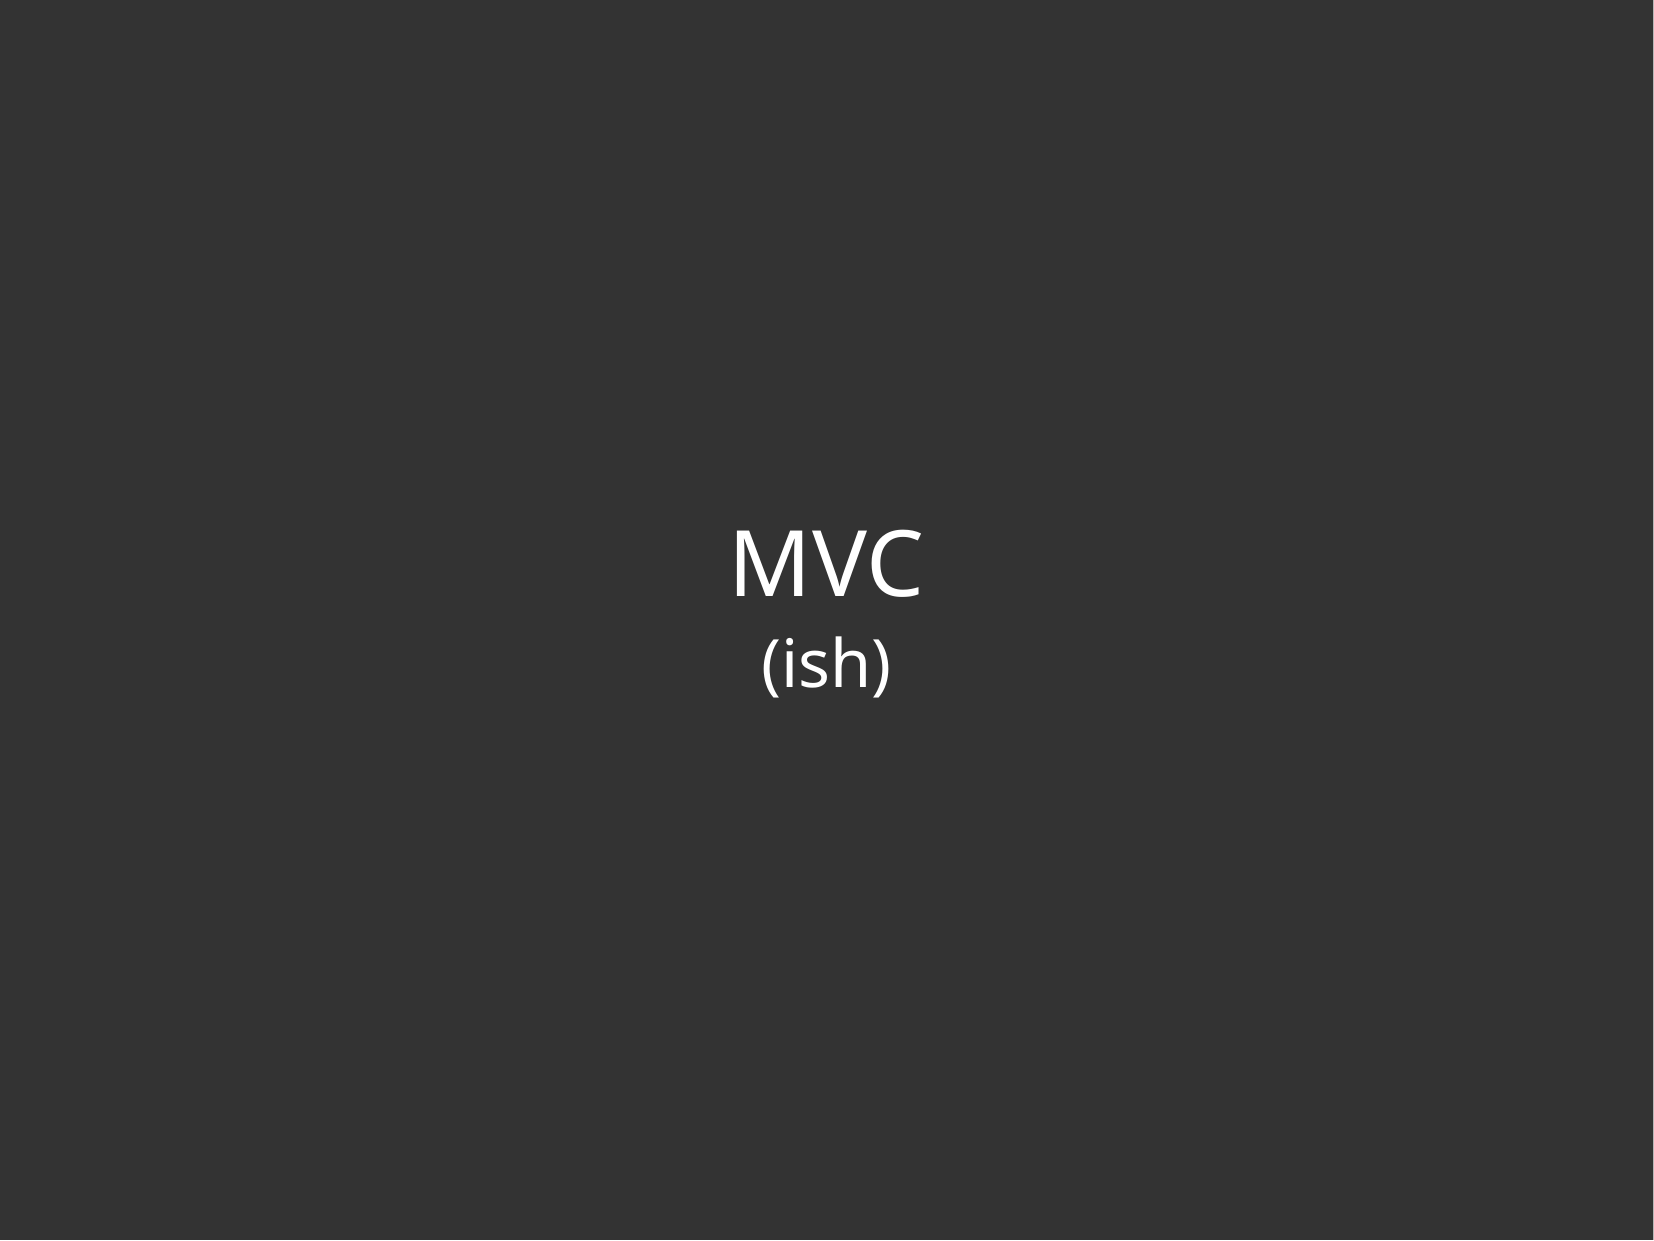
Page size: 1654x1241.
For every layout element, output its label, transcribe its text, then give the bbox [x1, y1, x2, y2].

title MVC [82, 457, 1571, 557]
title (ish) [82, 557, 1571, 765]
